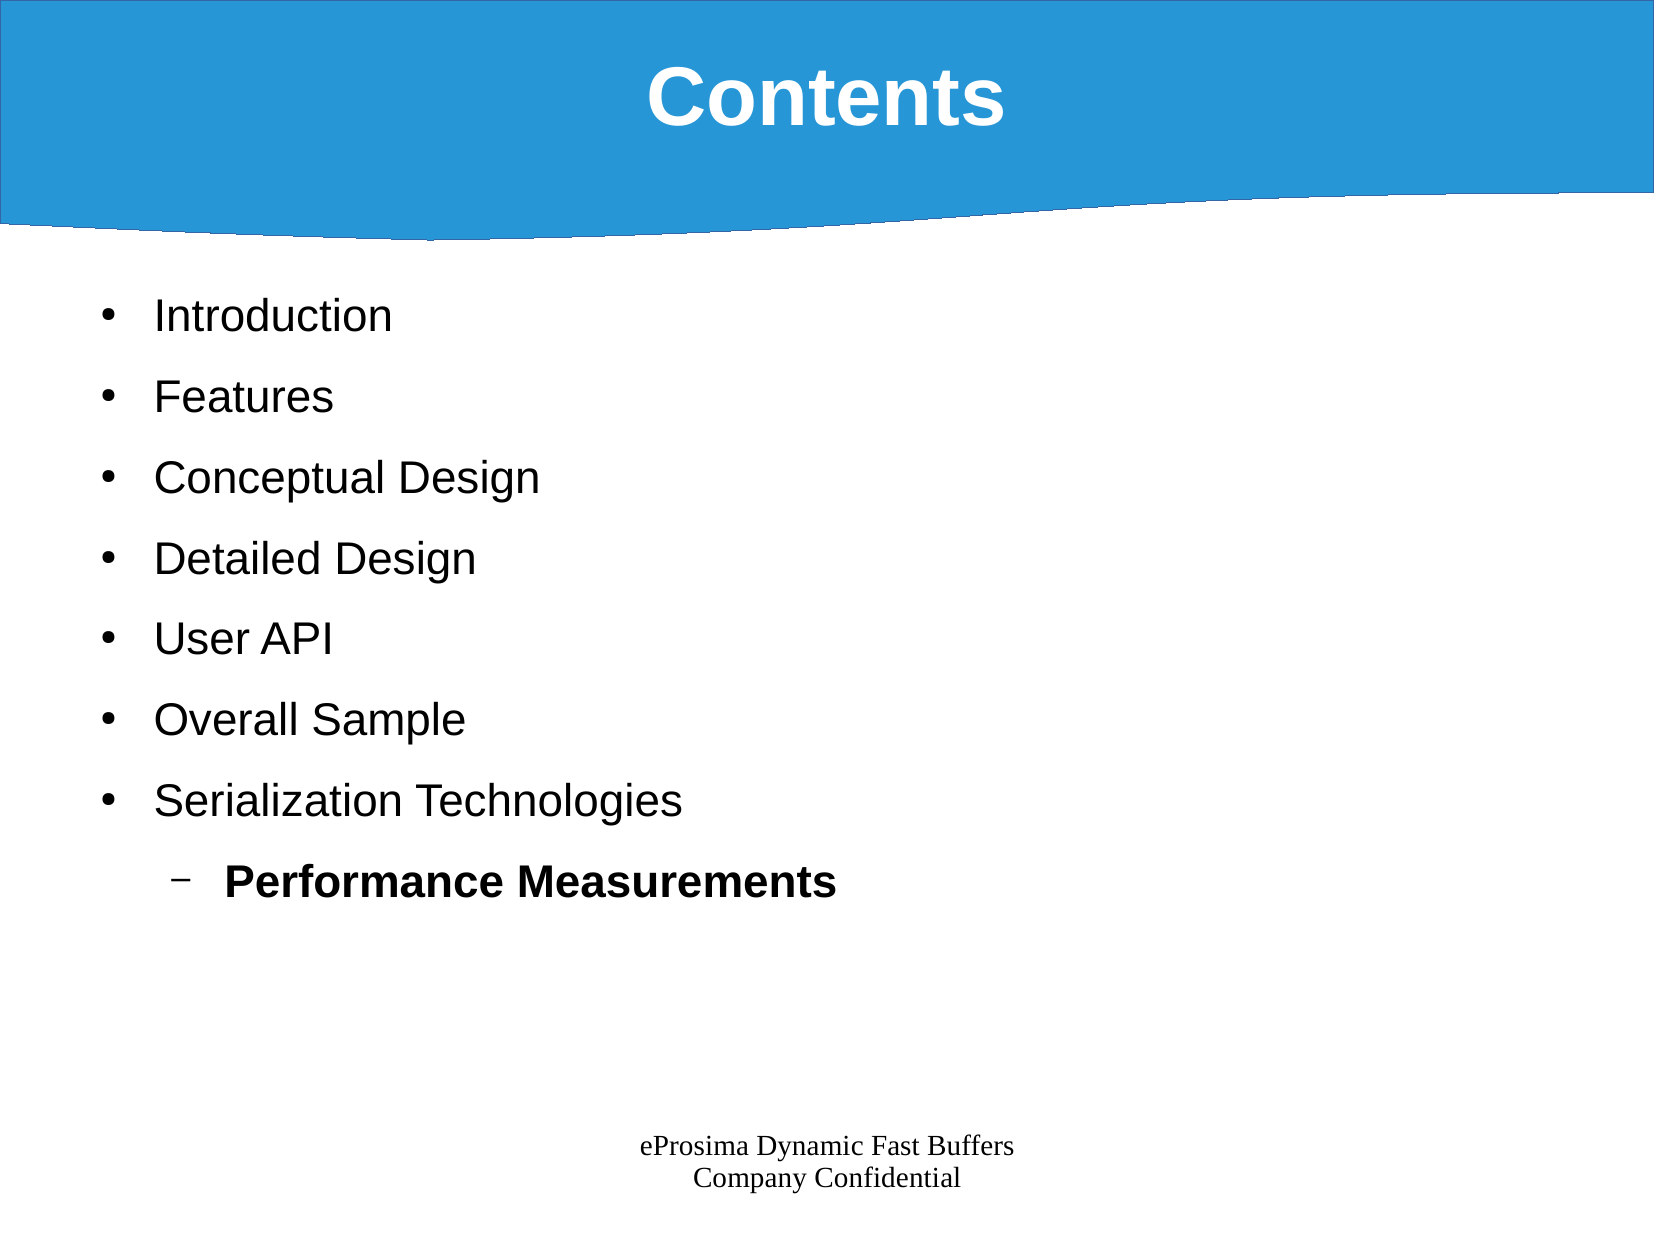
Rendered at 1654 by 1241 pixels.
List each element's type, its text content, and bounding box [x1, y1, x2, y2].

list Introduction Features Conceptual Design Detailed Design User API Overall Sample Serialization Technologies Performance Measurements [82, 290, 1571, 1216]
text_box Contents [0, 0, 1654, 241]
